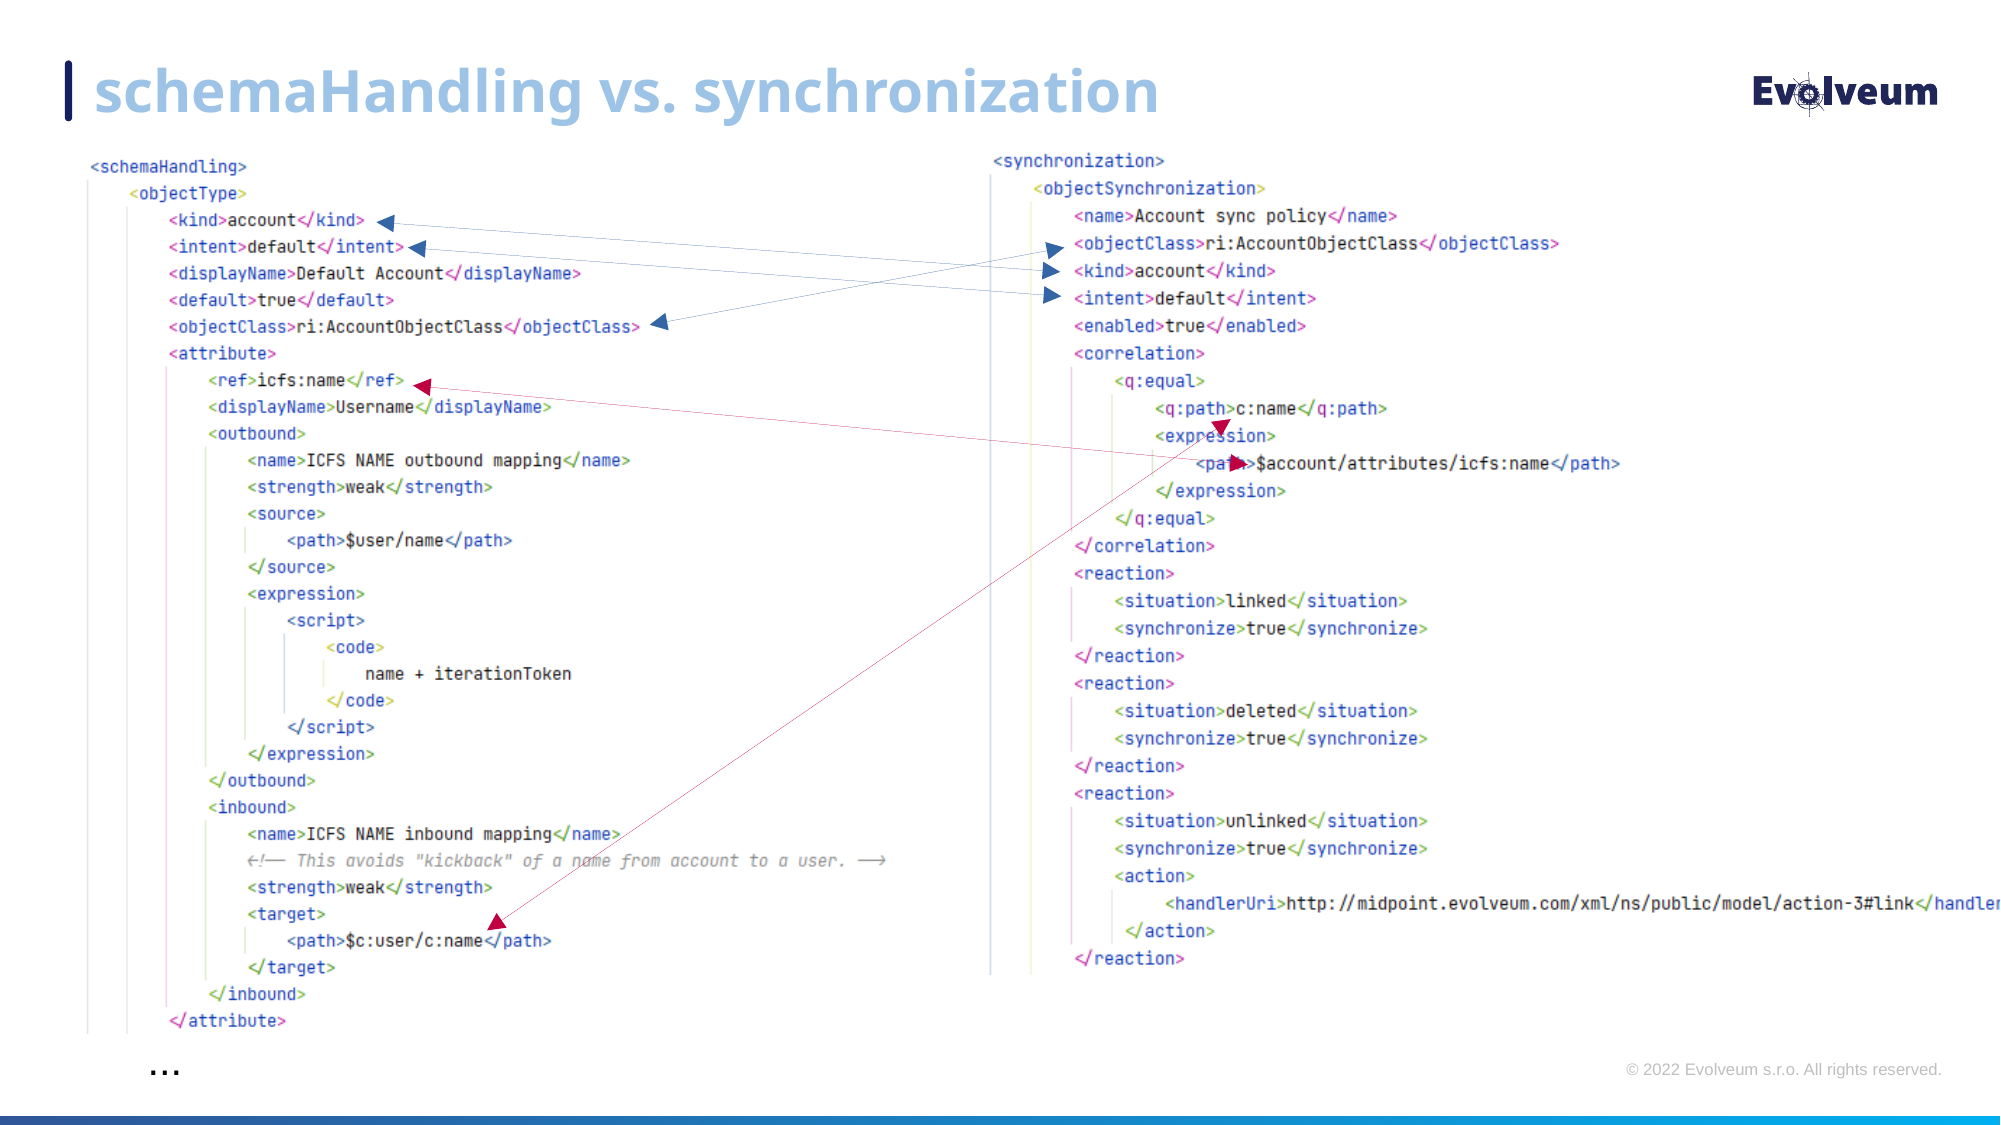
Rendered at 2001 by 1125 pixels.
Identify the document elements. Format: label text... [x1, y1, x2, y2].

title schemaHandling vs. synchronization [94, 47, 1687, 133]
picture [885, 276, 916, 285]
picture [974, 439, 1172, 594]
text_box ... [147, 1033, 183, 1093]
picture [974, 147, 2001, 975]
picture [59, 156, 916, 1034]
